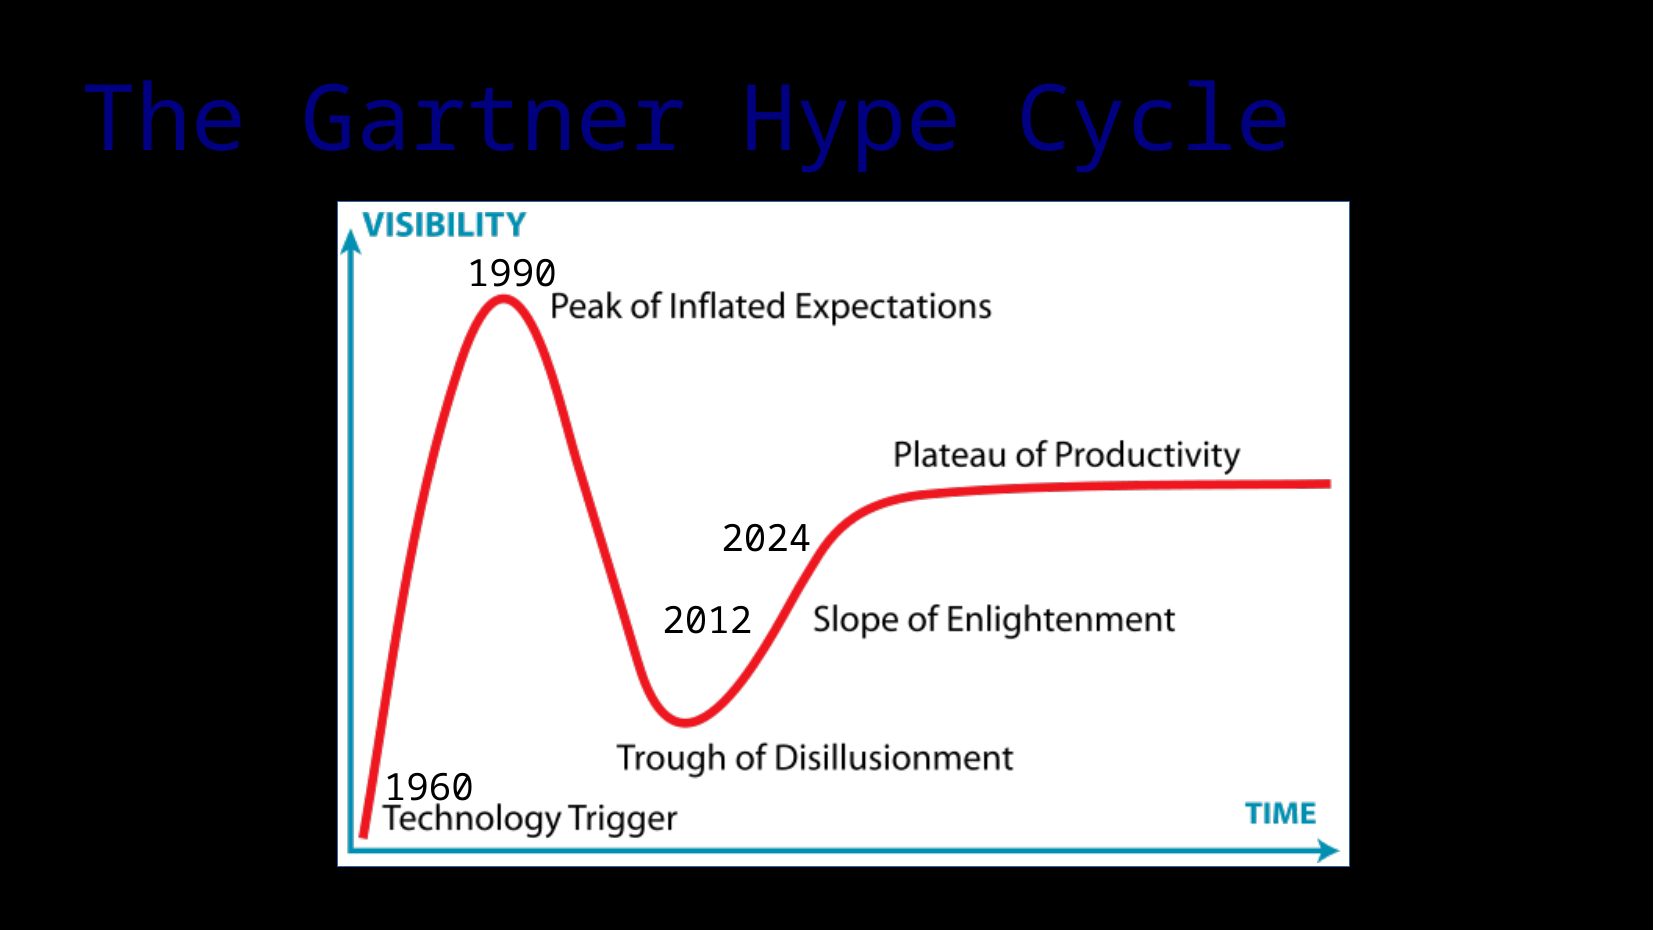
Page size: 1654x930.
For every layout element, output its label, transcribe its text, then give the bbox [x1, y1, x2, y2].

text_box 2024 [706, 503, 827, 566]
text_box 1960 [369, 753, 489, 816]
text_box 1990 [452, 238, 572, 302]
picture [340, 212, 1341, 863]
text_box 2012 [647, 586, 768, 649]
text_box [337, 201, 1350, 867]
title The Gartner Hype Cycle [81, 37, 1569, 193]
